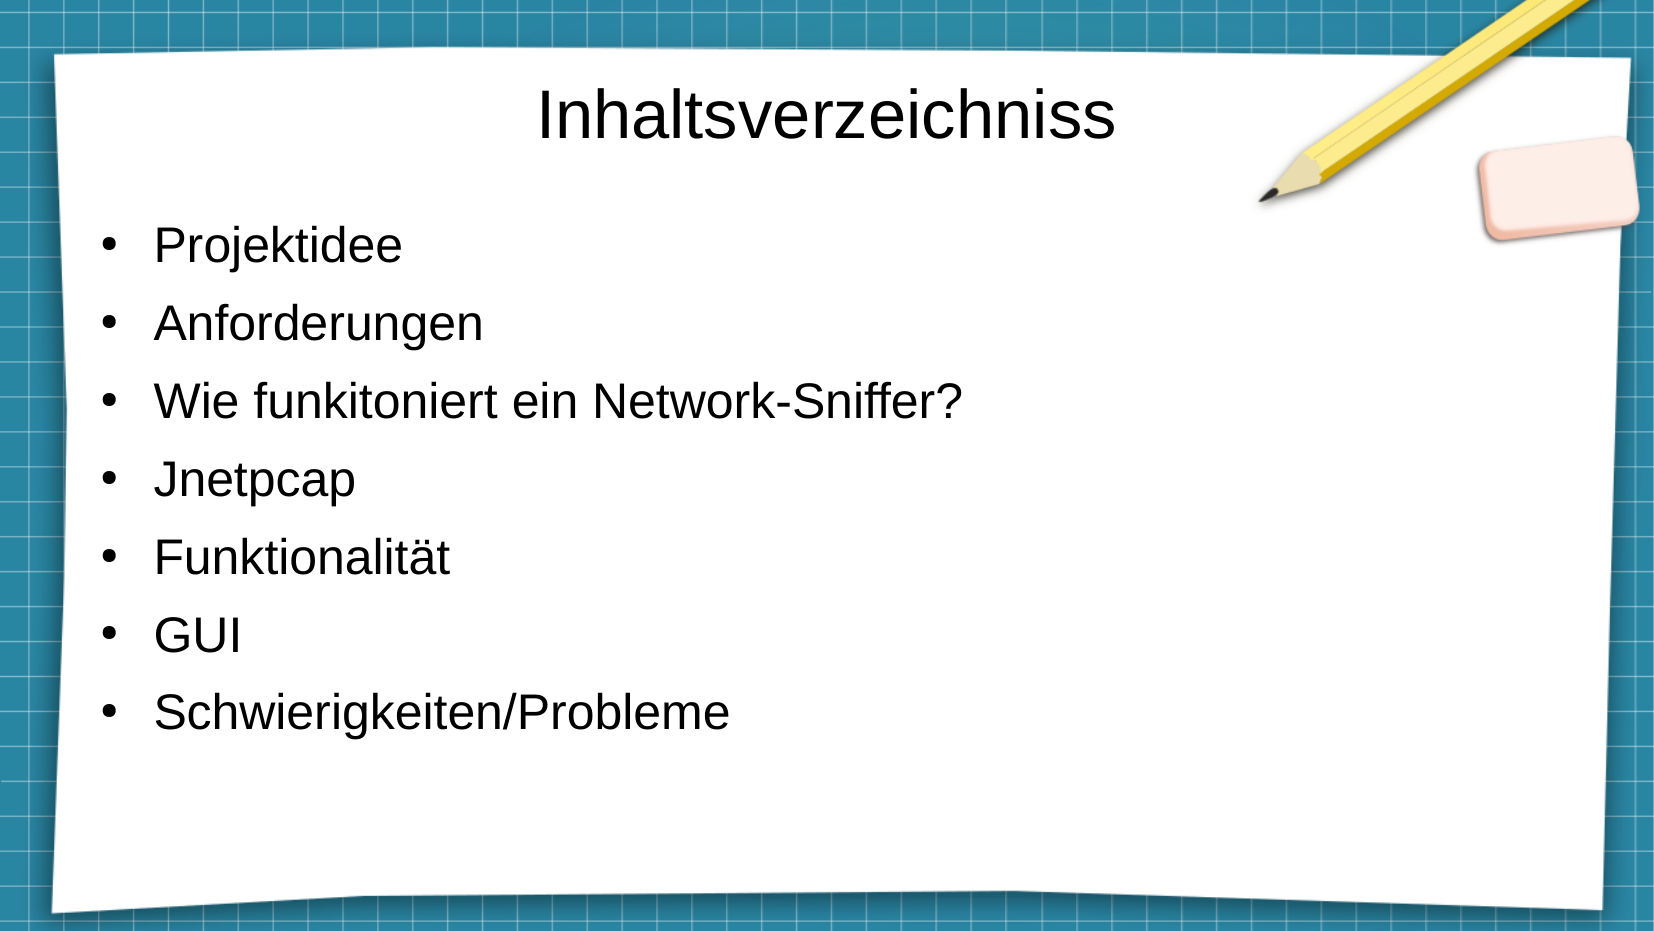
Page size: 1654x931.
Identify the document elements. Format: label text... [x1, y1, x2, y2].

picture [0, 0, 1654, 931]
title Inhaltsverzeichniss [82, 37, 1571, 193]
list Projektidee Anforderungen Wie funkitoniert ein Network-Sniffer? Jnetpcap Funktionalität GUI Schwierigkeiten/Probleme [82, 217, 1571, 758]
